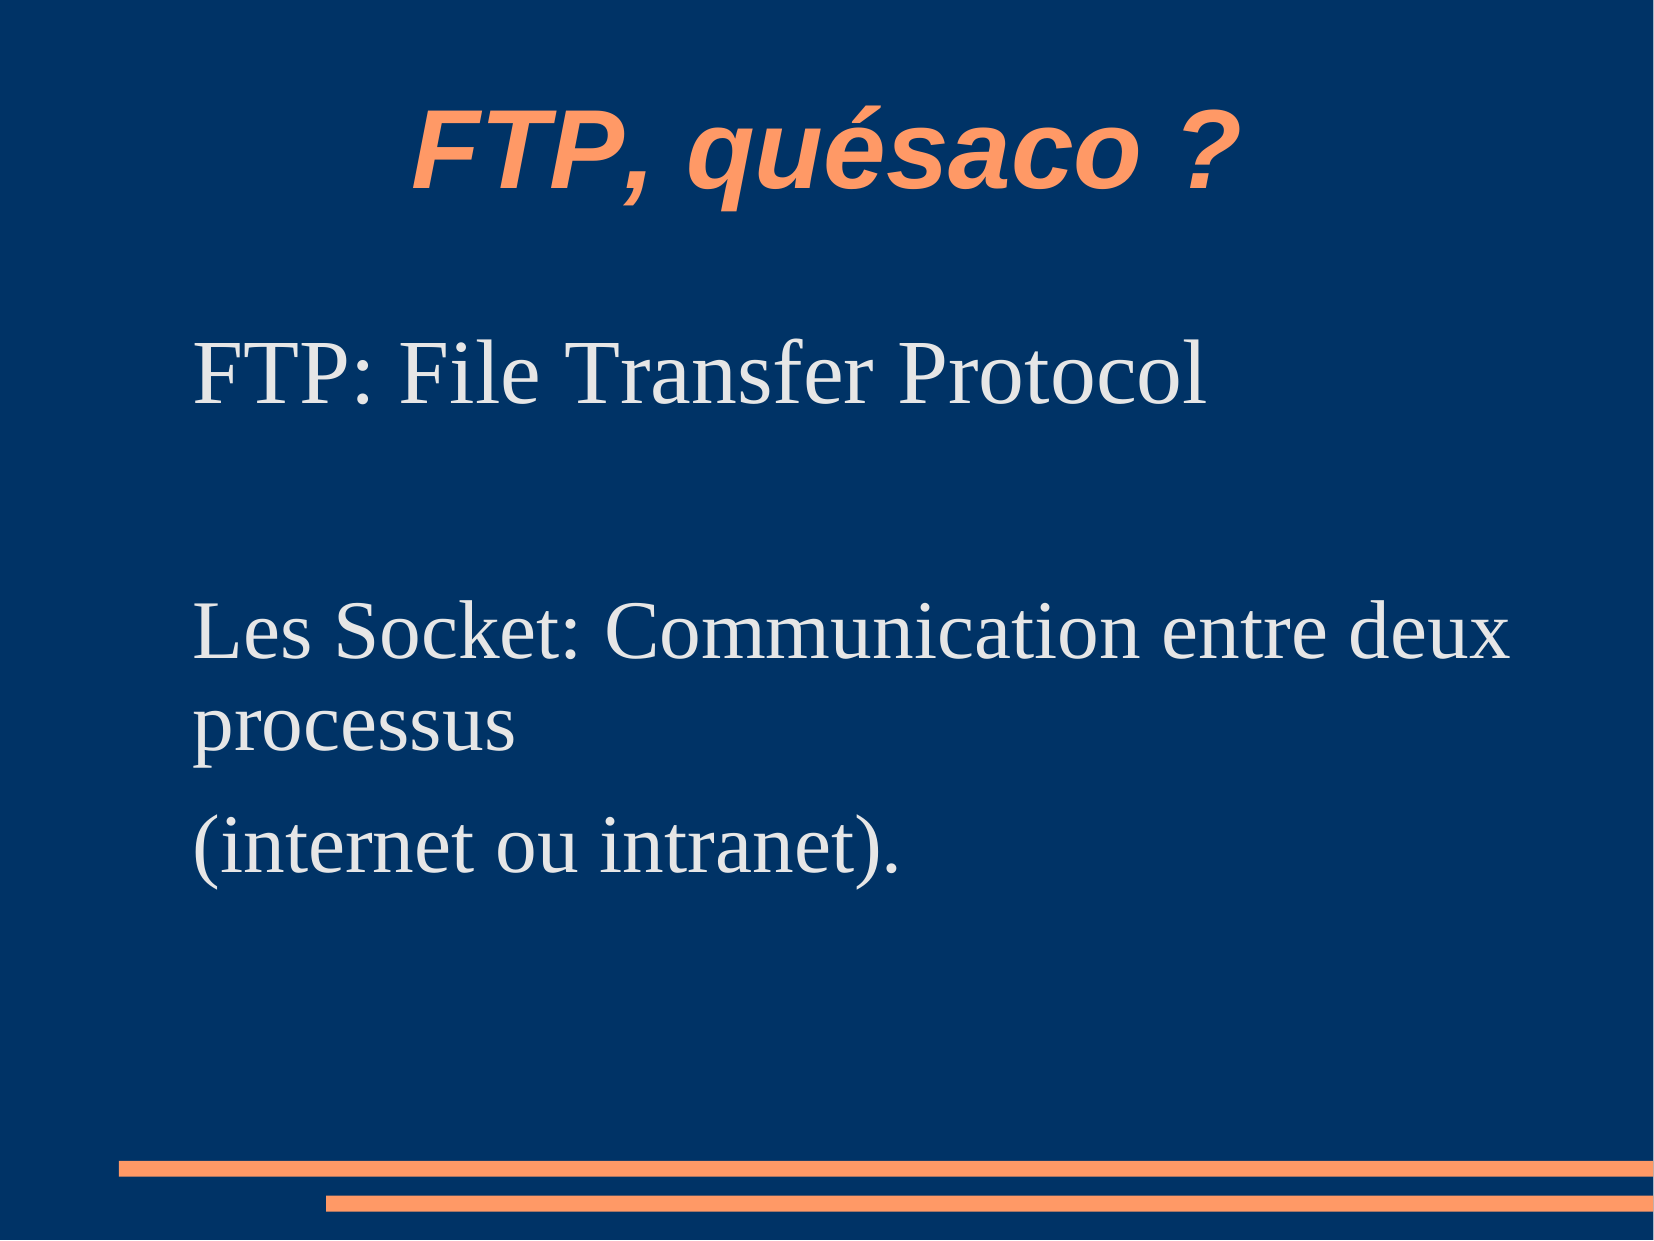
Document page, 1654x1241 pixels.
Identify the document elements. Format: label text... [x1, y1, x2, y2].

list FTP: File Transfer Protocol Les Socket: Communication entre deux processus (internet ou intranet). [121, 322, 1561, 1132]
title FTP, quésaco ? [121, 46, 1534, 254]
